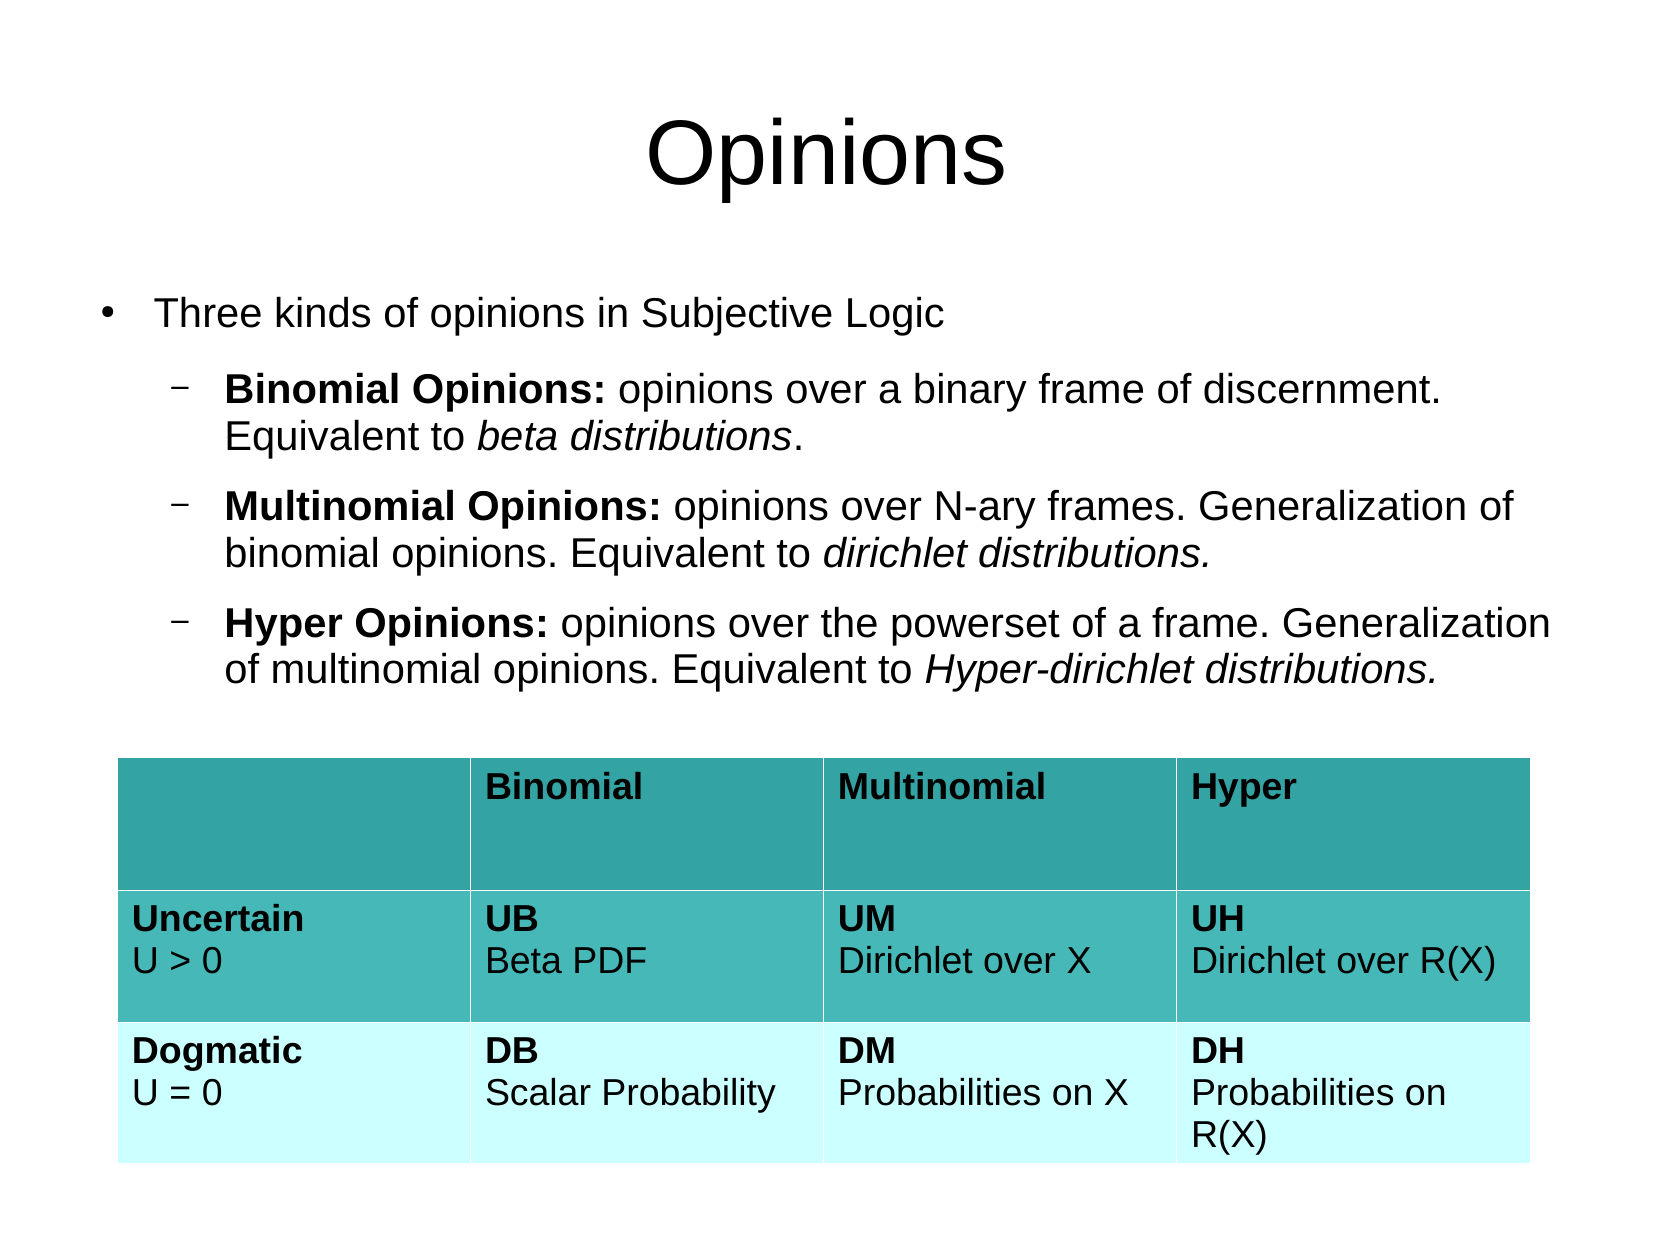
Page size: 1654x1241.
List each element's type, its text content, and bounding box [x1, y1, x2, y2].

table_cell UH Dirichlet over R(X) [1177, 891, 1530, 1022]
table_cell DM Probabilities on X [824, 1023, 1176, 1163]
table_cell UM Dirichlet over X [824, 891, 1176, 1022]
table_cell Uncertain U > 0 [118, 891, 470, 1022]
table_header Binomial [471, 758, 823, 890]
table_cell Dogmatic U = 0 [118, 1023, 470, 1163]
list Three kinds of opinions in Subjective Logic Binomial Opinions: opinions over a binary frame of discernment. Equivalent to beta distributions. Multinomial Opinions: opinions over N-ary frames. Generalization of binomial opinions. Equivalent to dirichlet distributions. Hyper Opinions: opinions over the powerset of a frame. Generalization of multinomial opinions. Equivalent to Hyper-dirichlet distributions. [82, 290, 1571, 1010]
table_header [118, 758, 470, 890]
table_cell DB Scalar Probability [471, 1023, 823, 1163]
table_cell DH Probabilities on R(X) [1177, 1023, 1530, 1163]
table_header Hyper [1177, 758, 1530, 890]
title Opinions [82, 49, 1571, 257]
table_cell UB Beta PDF [471, 891, 823, 1022]
table_header Multinomial [824, 758, 1176, 890]
